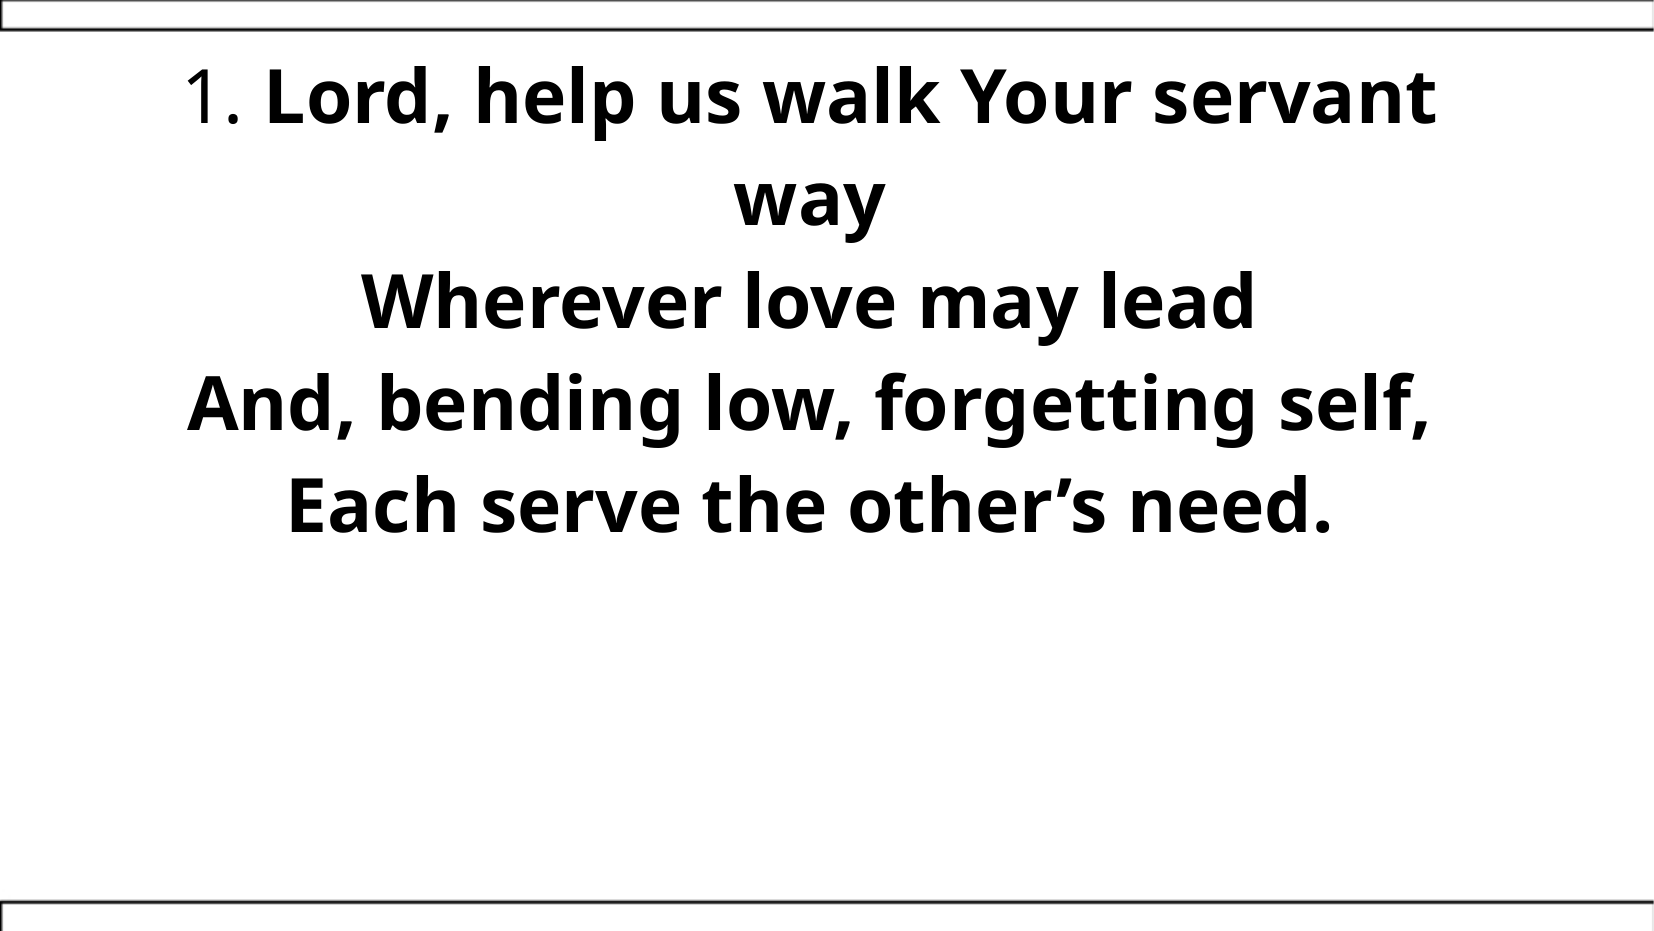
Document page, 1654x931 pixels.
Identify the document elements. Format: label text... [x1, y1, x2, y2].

picture [0, 0, 1654, 931]
text_box 1. Lord, help us walk Your servant way Wherever love may lead And, bending low, forgetting self, Each serve the other’s need. [105, 35, 1516, 451]
